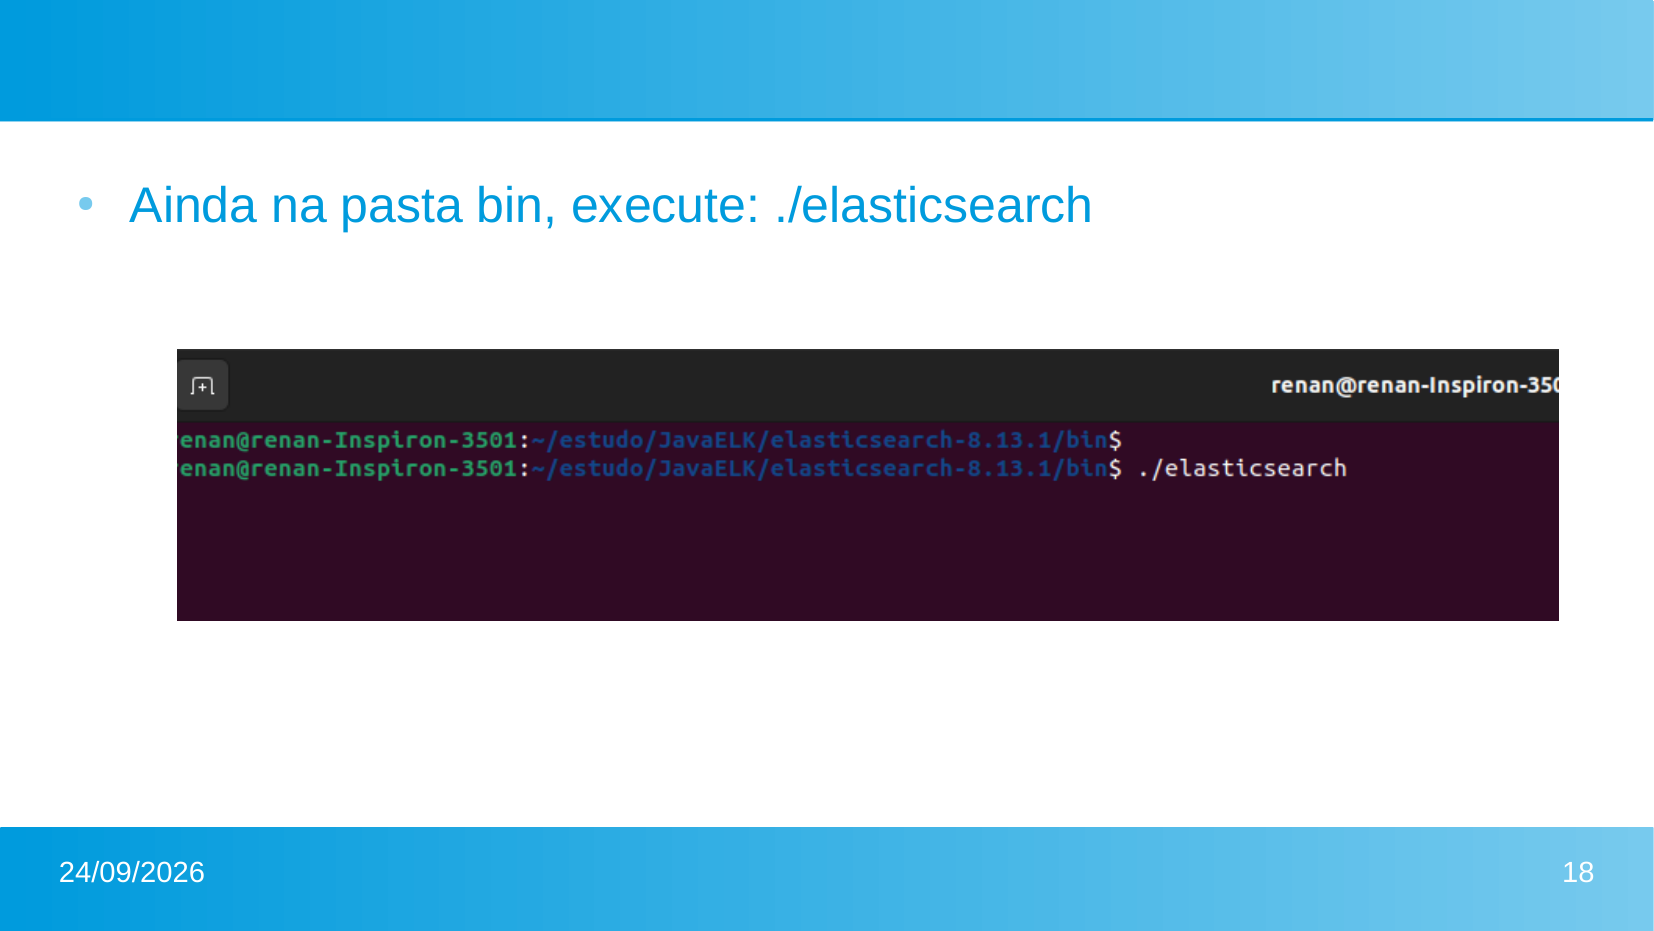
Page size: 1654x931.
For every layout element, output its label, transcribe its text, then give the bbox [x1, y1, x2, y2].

picture [177, 349, 1559, 621]
list Ainda na pasta bin, execute: ./elasticsearch [59, 177, 1595, 266]
